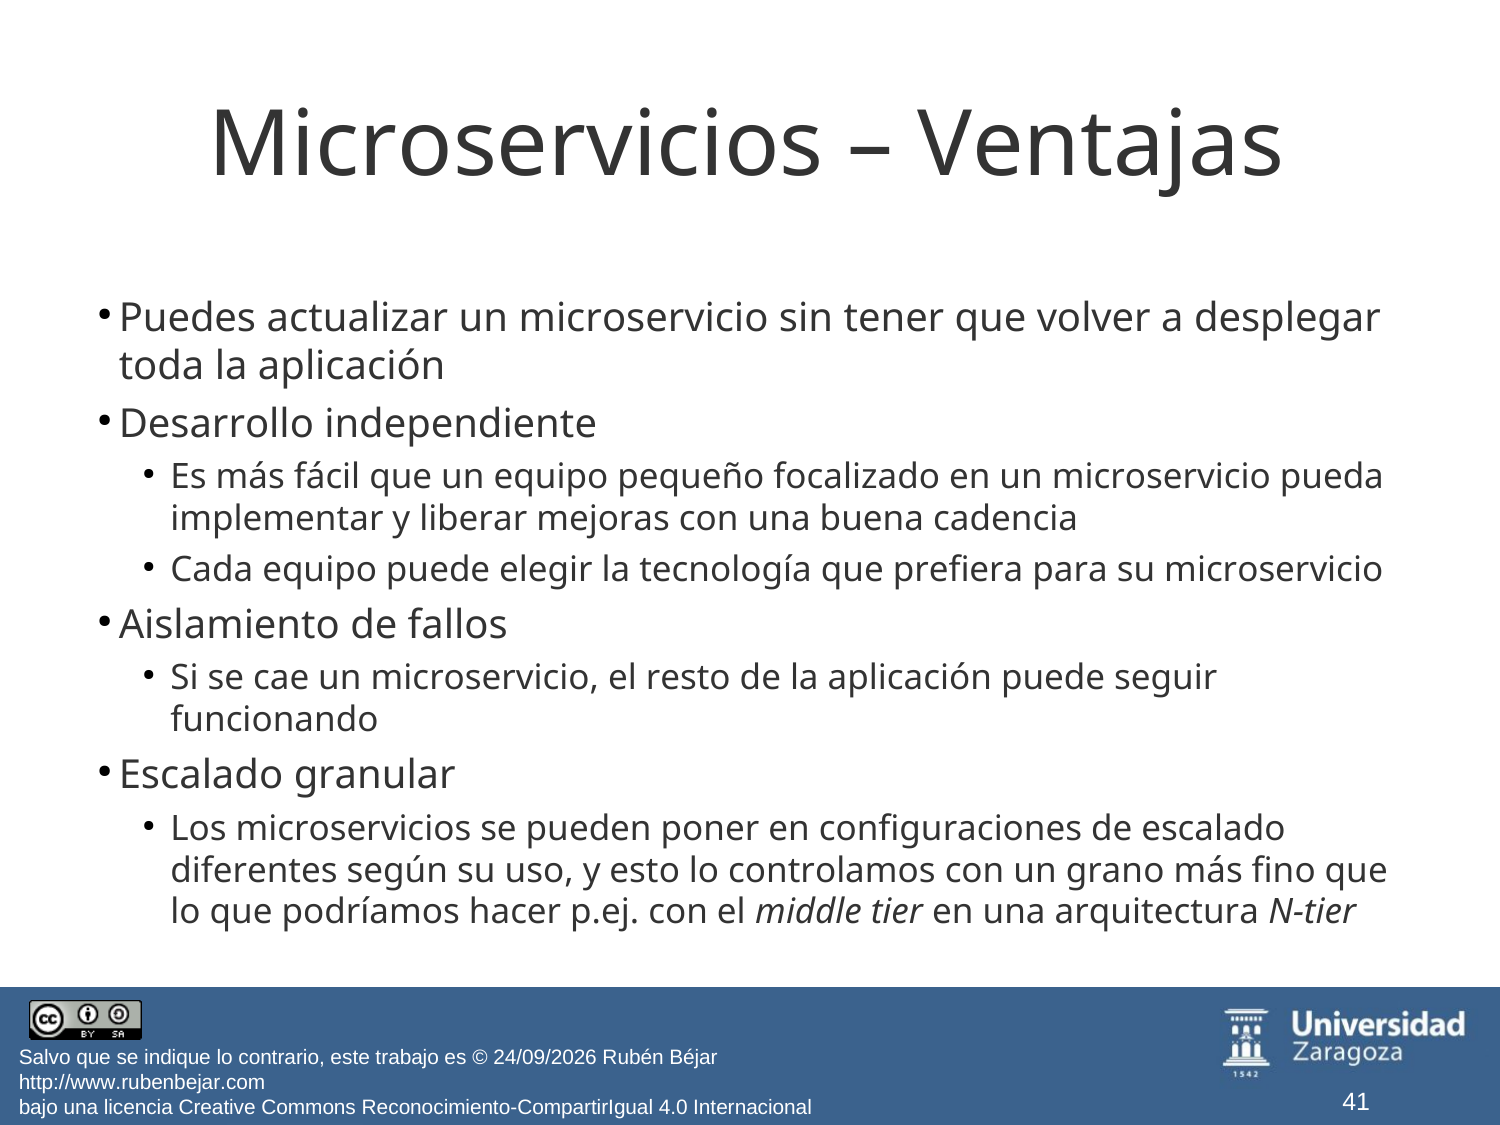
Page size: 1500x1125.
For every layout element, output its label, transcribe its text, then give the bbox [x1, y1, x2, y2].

title Microservicios – Ventajas [74, 20, 1420, 257]
list Puedes actualizar un microservicio sin tener que volver a desplegar toda la aplicación Desarrollo independiente Es más fácil que un equipo pequeño focalizado en un microservicio pueda implementar y liberar mejoras con una buena cadencia Cada equipo puede elegir la tecnología que prefiera para su microservicio Aislamiento de fallos Si se cae un microservicio, el resto de la aplicación puede seguir funcionando Escalado granular Los microservicios se pueden poner en configuraciones de escalado diferentes según su uso, y esto lo controlamos con un grano más fino que lo que podríamos hacer p.ej. con el middle tier en una arquitectura N-tier [82, 283, 1418, 981]
picture [0, 987, 1500, 1125]
